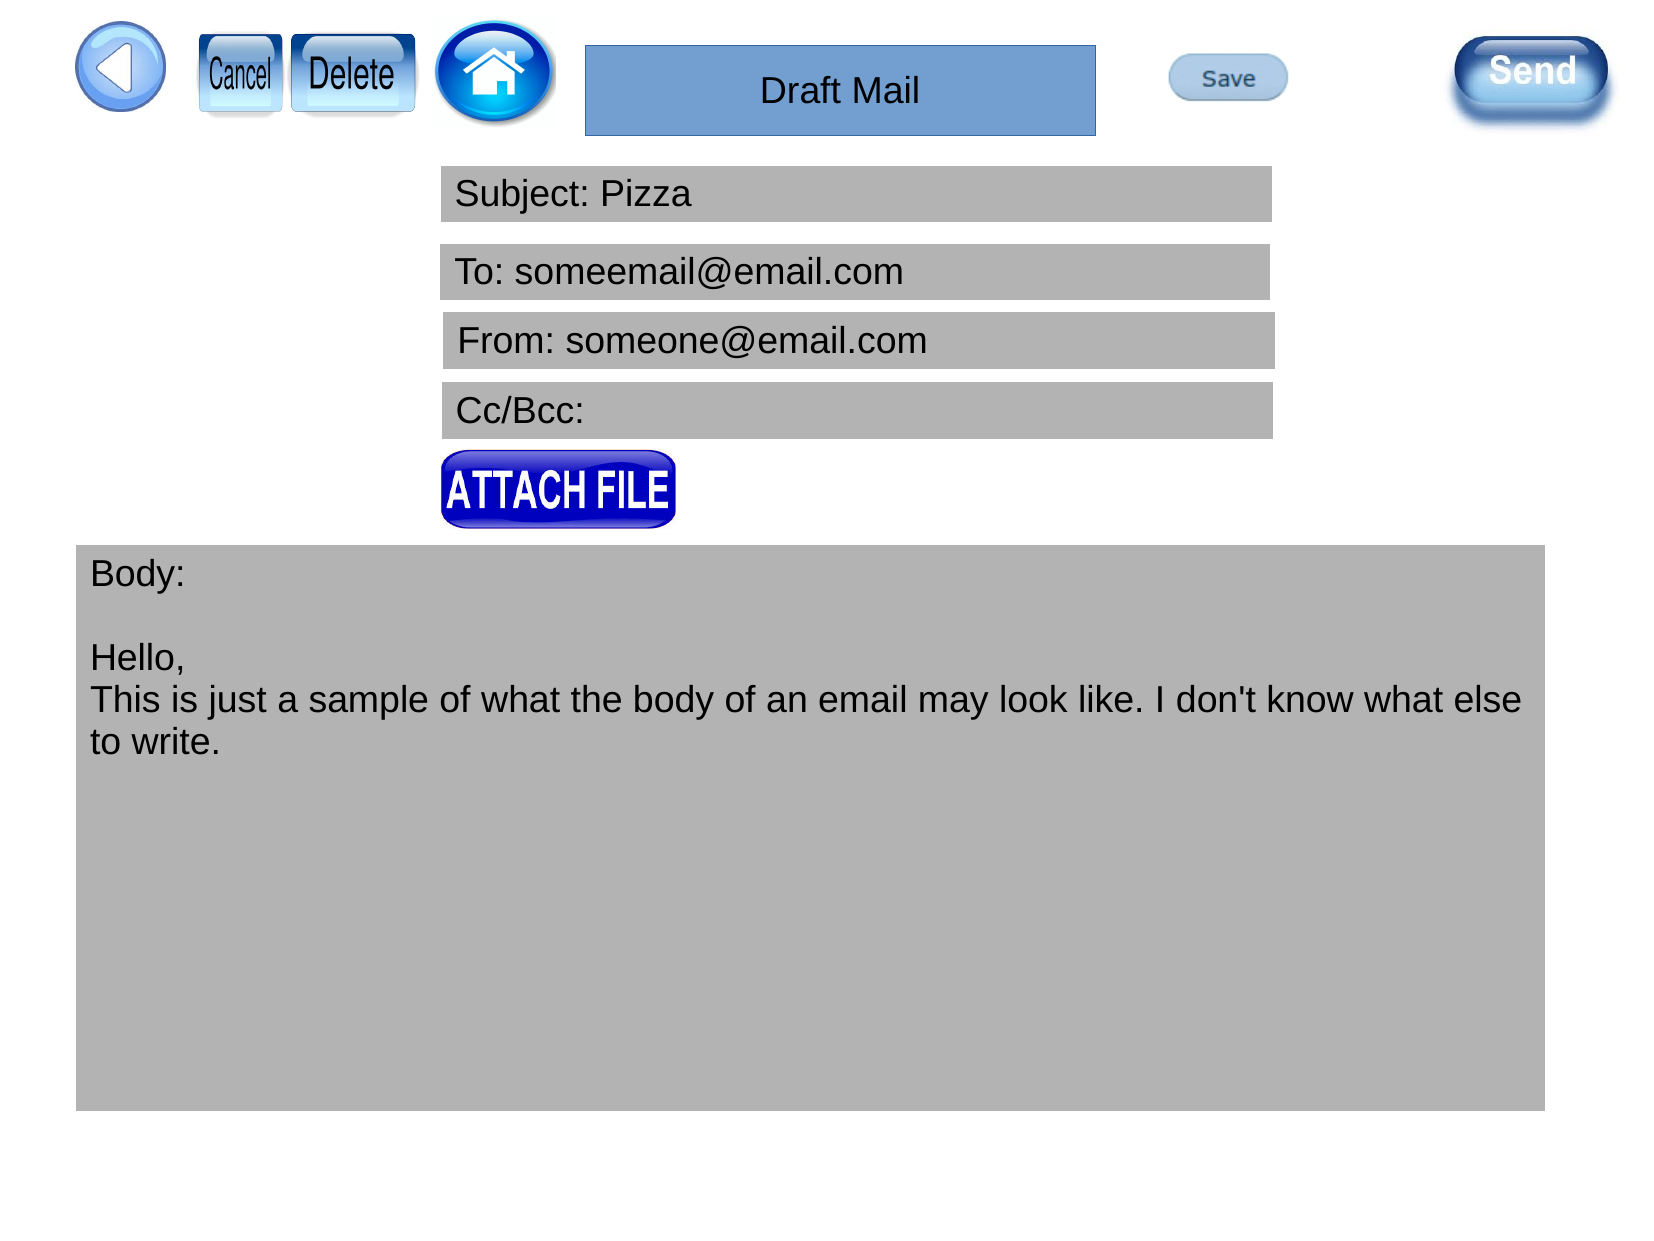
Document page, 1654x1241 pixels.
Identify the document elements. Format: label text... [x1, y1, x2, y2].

picture [195, 29, 421, 121]
picture [431, 14, 556, 128]
table_header Subject: Pizza [441, 166, 1272, 222]
table_header To: someemail@email.com [440, 244, 1270, 300]
text_box Draft Mail [585, 45, 1096, 136]
table_header Body: Hello, This is just a sample of what the body of an email may look like. I don't know what else to write. [76, 545, 1545, 1111]
table_header From: someone@email.com [443, 312, 1275, 369]
picture [440, 449, 676, 529]
table_header Cc/Bcc: [442, 382, 1273, 439]
picture [1141, 42, 1291, 106]
picture [75, 21, 166, 112]
picture [1440, 4, 1622, 151]
